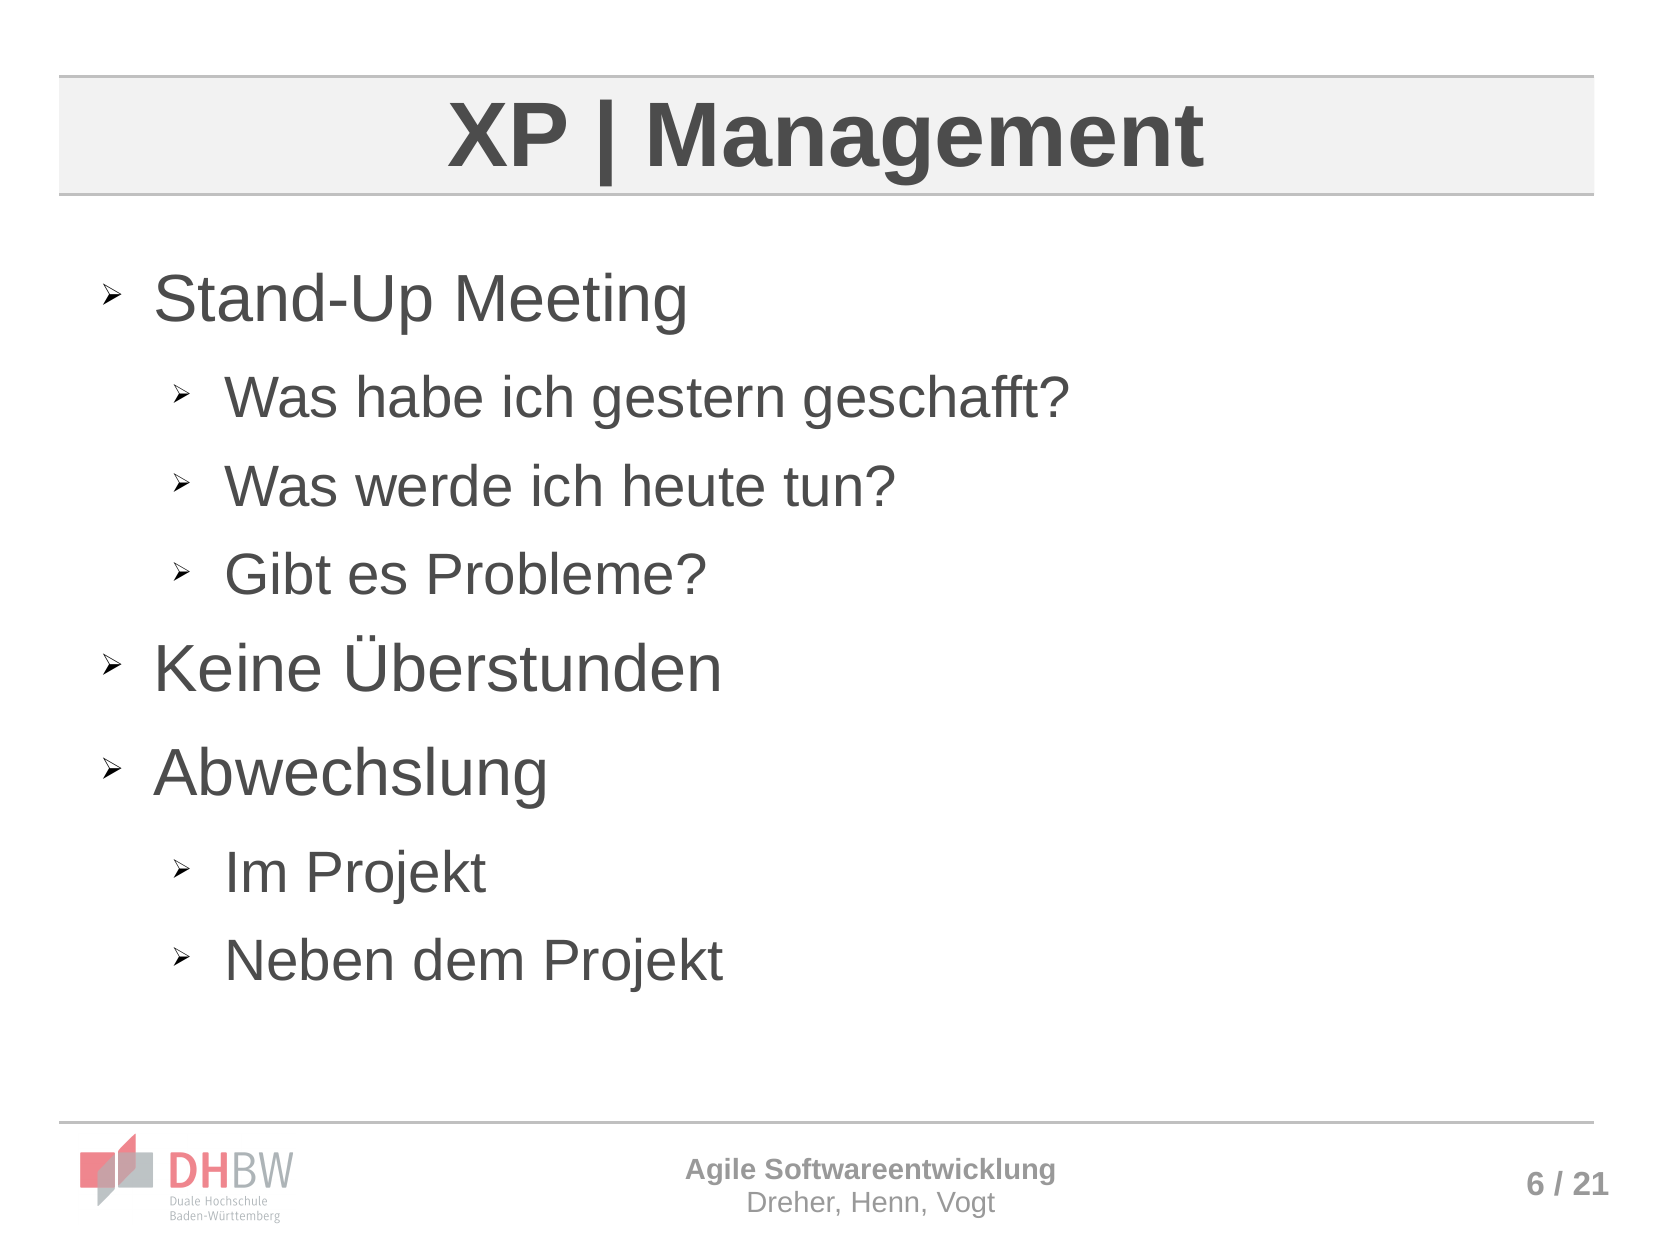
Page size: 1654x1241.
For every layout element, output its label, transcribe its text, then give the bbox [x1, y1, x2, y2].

list Stand-Up Meeting Was habe ich gestern geschafft? Was werde ich heute tun? Gibt es Probleme? Keine Überstunden Abwechslung Im Projekt Neben dem Projekt [82, 260, 1571, 1080]
picture [78, 1133, 296, 1225]
title XP | Management [82, 31, 1571, 239]
